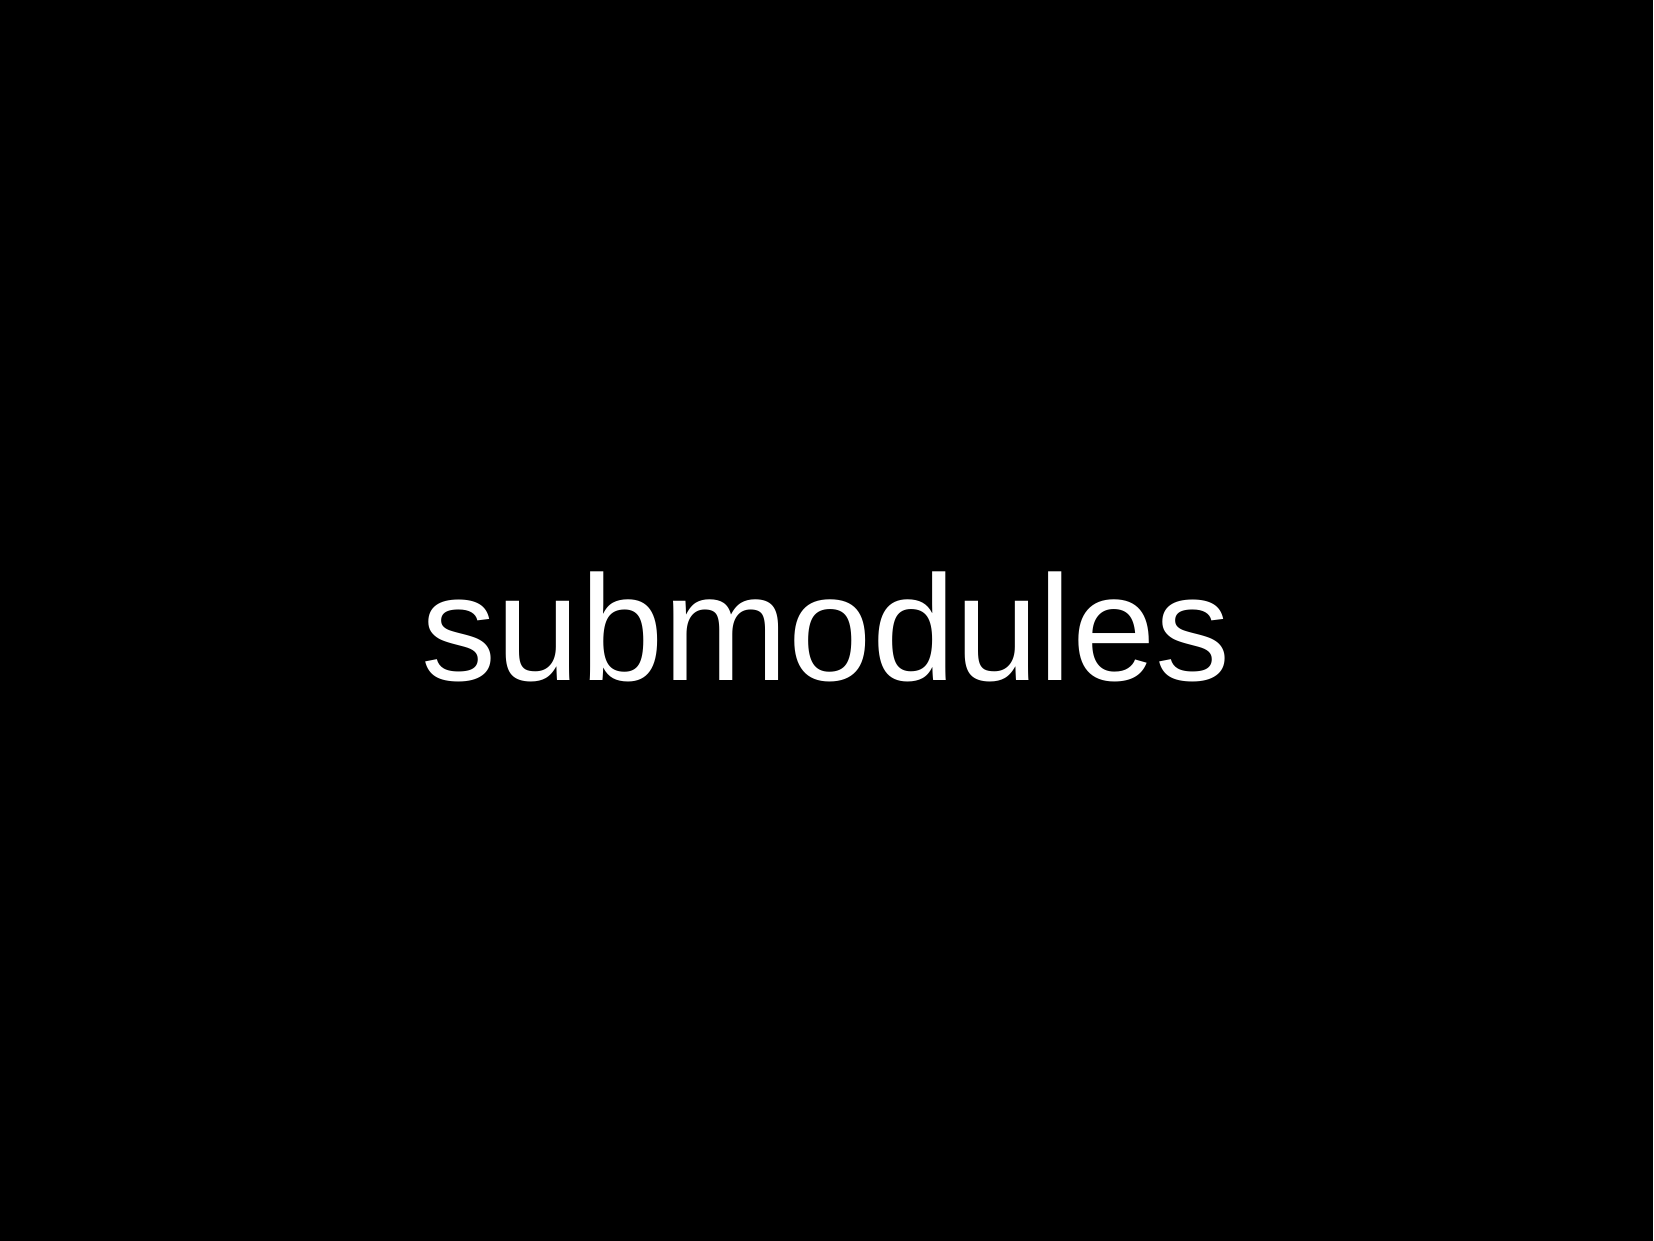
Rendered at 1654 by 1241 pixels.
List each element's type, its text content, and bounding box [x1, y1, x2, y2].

title submodules [82, 56, 1571, 1201]
